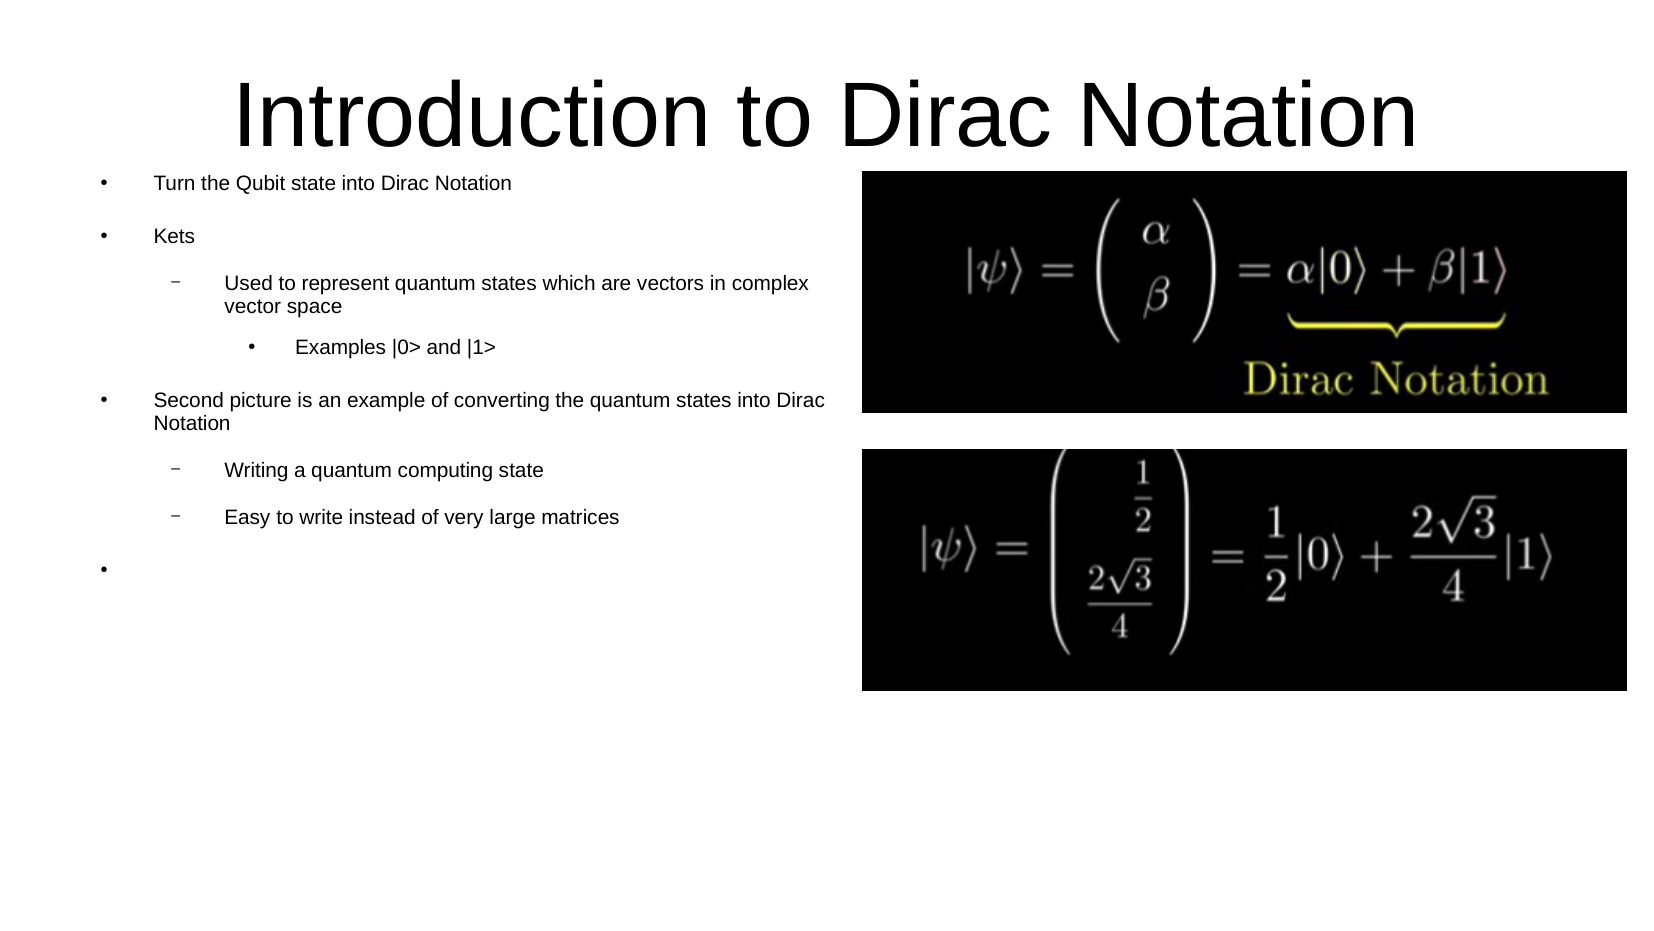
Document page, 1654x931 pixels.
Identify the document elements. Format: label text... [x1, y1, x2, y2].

picture [862, 171, 1627, 413]
title Introduction to Dirac Notation [82, 37, 1571, 171]
list Turn the Qubit state into Dirac Notation Kets Used to represent quantum states which are vectors in complex vector space Examples |0> and |1> Second picture is an example of converting the quantum states into Dirac Notation Writing a quantum computing state Easy to write instead of very large matrices [82, 171, 1613, 901]
picture [862, 449, 1627, 691]
